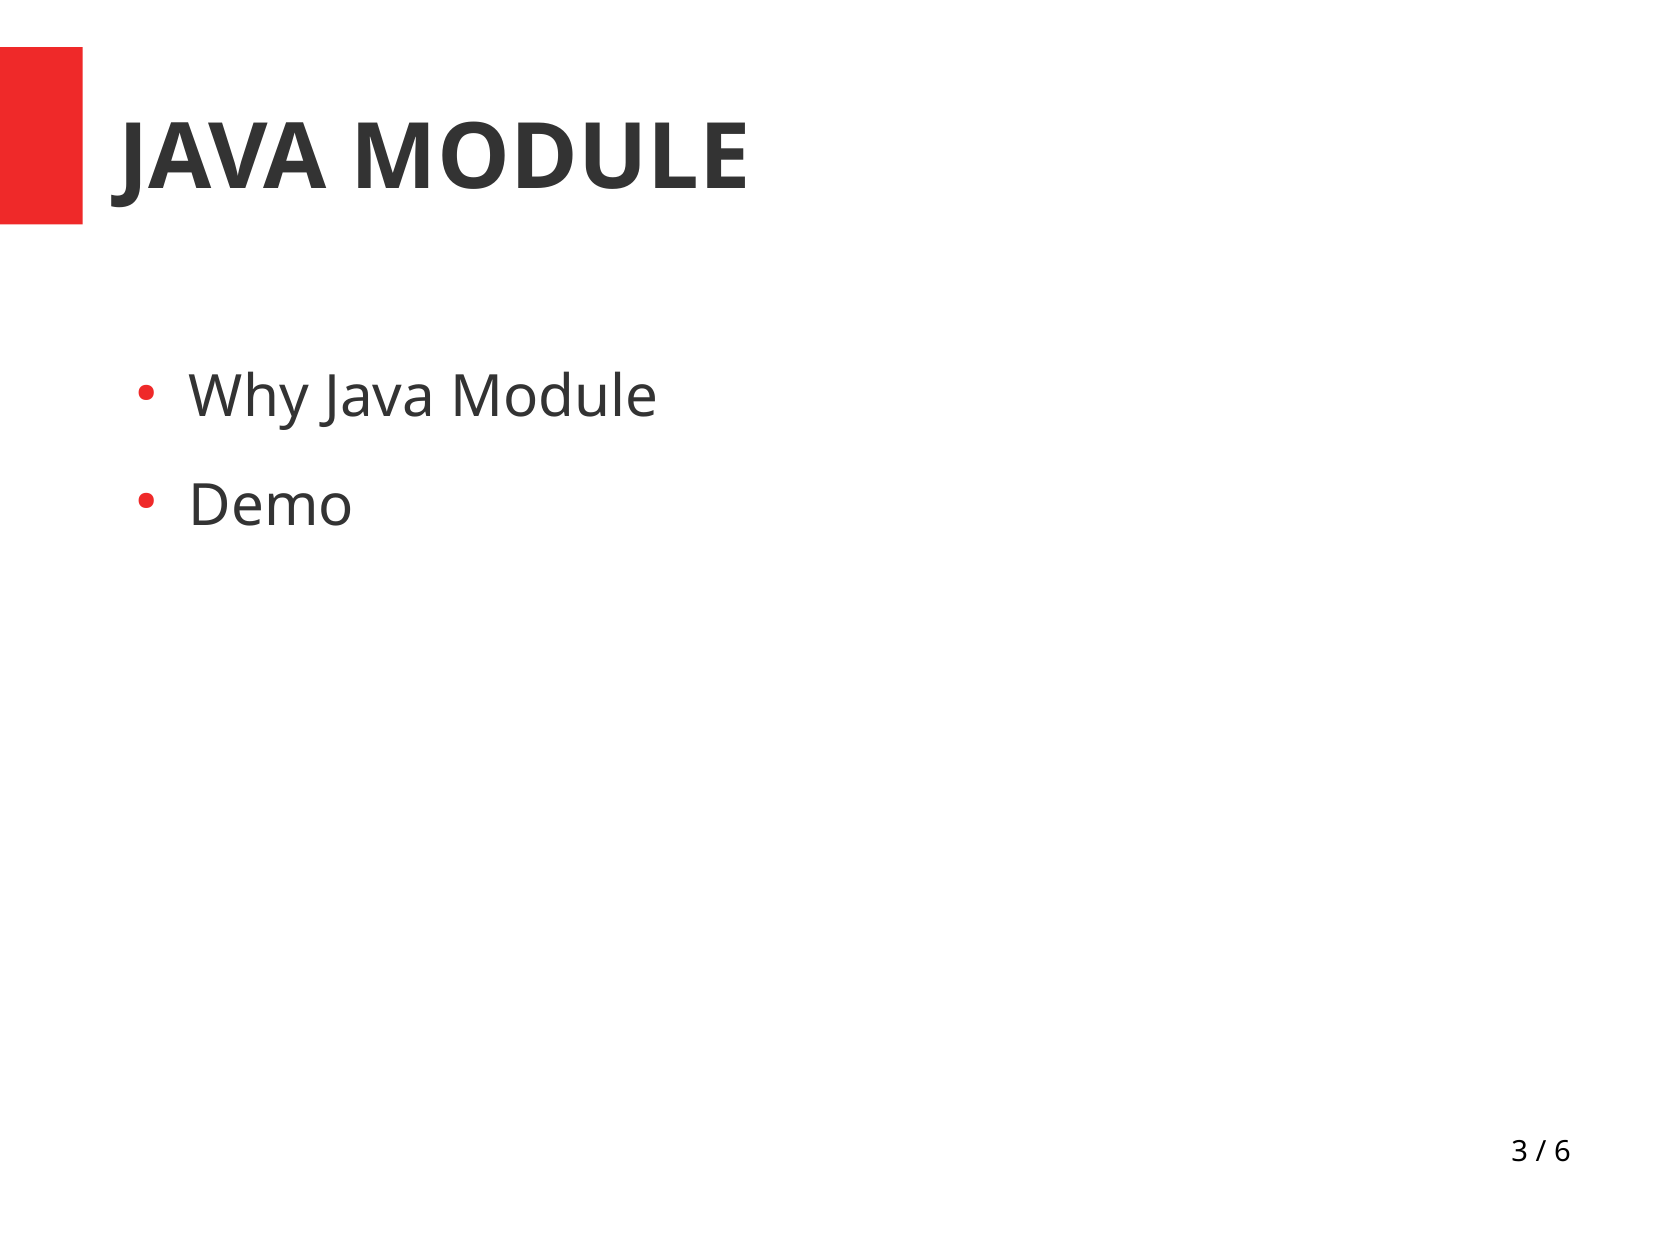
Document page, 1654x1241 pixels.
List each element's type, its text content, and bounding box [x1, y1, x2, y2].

title JAVA MODULE [118, 49, 1571, 257]
list Why Java Module Demo [118, 354, 1536, 1074]
